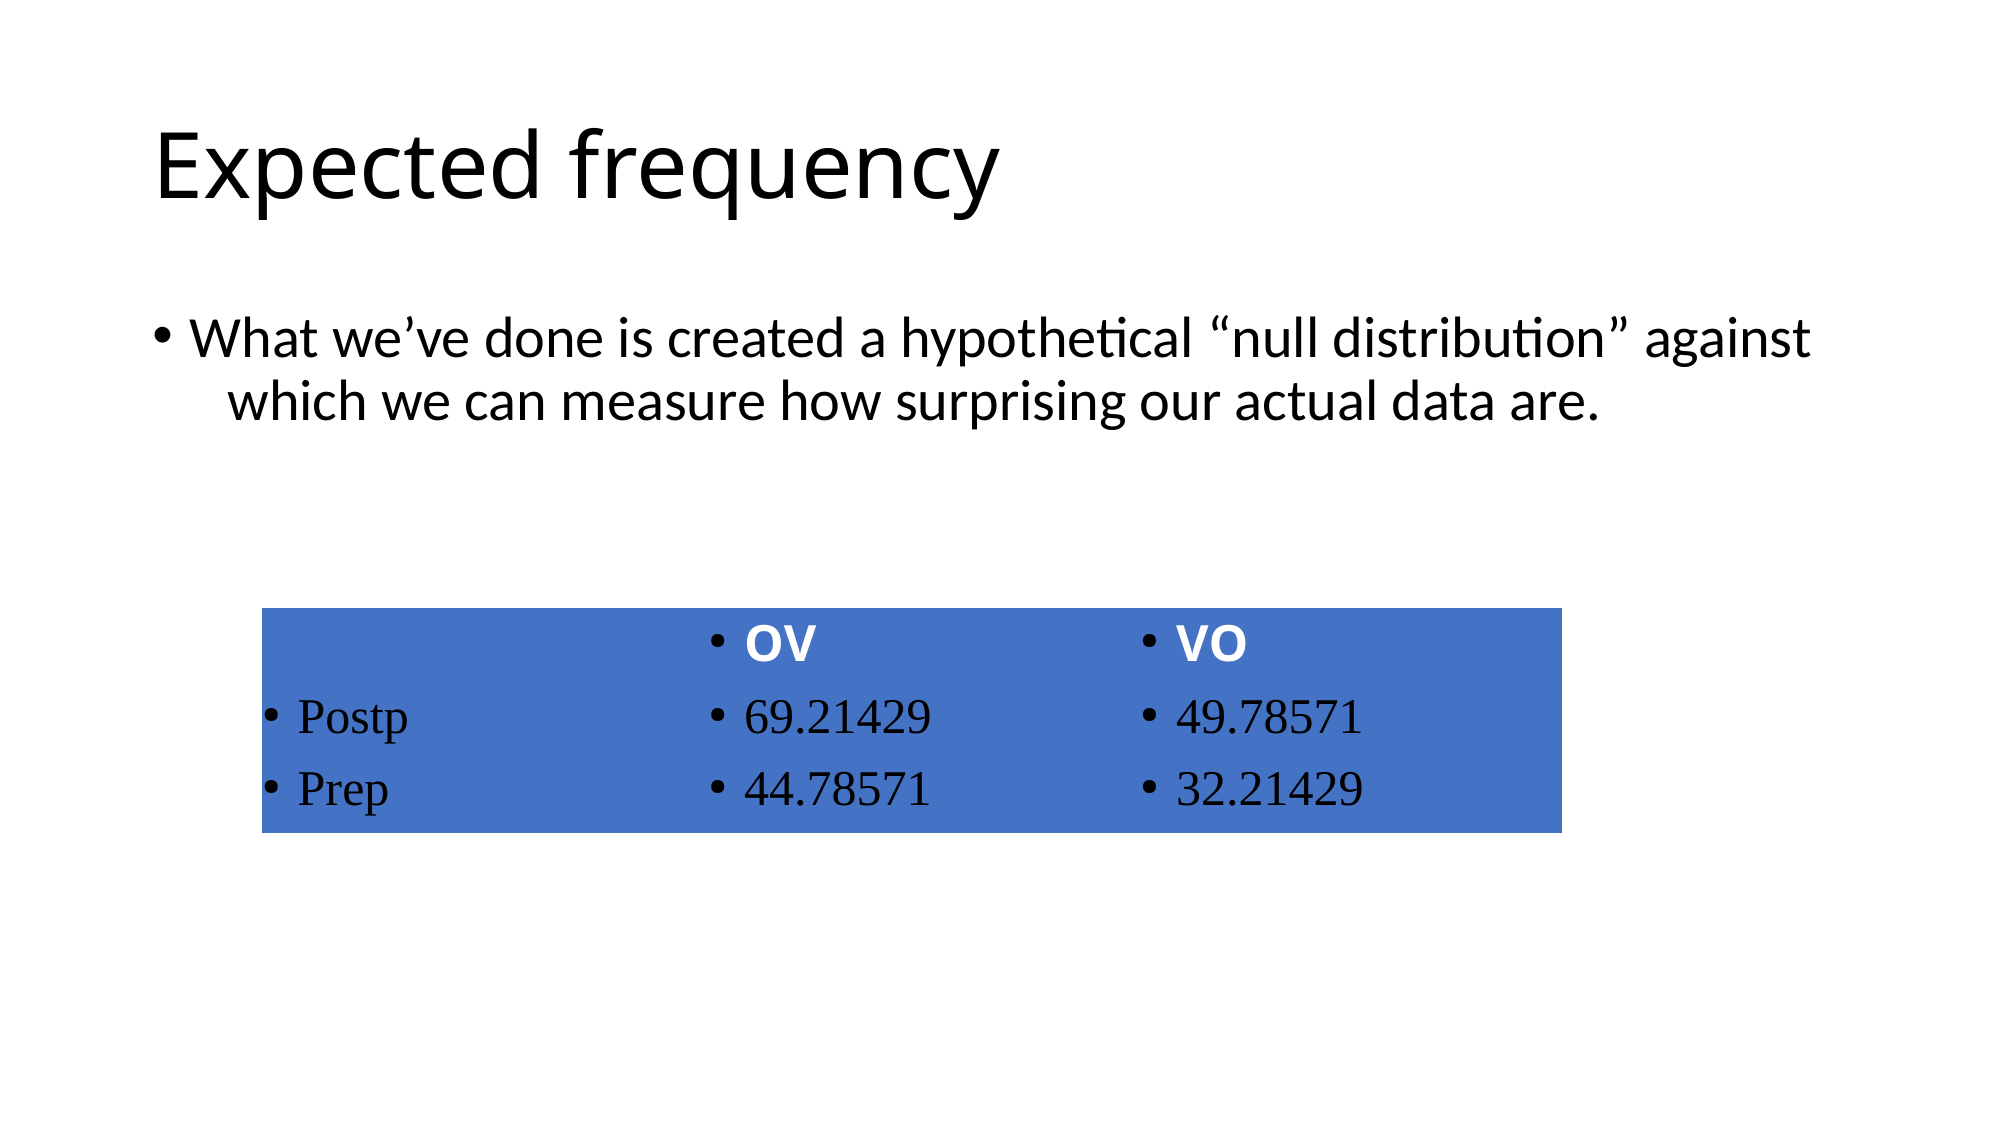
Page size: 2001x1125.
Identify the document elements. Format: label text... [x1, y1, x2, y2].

table_cell 44.78571 [709, 761, 1141, 833]
table_cell 49.78571 [1141, 689, 1562, 761]
table_header OV [709, 608, 1141, 689]
table_cell 32.21429 [1141, 761, 1562, 833]
table_cell Prep [262, 761, 709, 833]
list What we’ve done is created a hypothetical “null distribution” against which we can measure how surprising our actual data are. [137, 299, 1863, 1014]
table_cell Postp [262, 689, 709, 761]
title Expected frequency [137, 59, 1863, 278]
table_header [262, 608, 709, 689]
table_cell 69.21429 [709, 689, 1141, 761]
table_header VO [1141, 608, 1562, 689]
